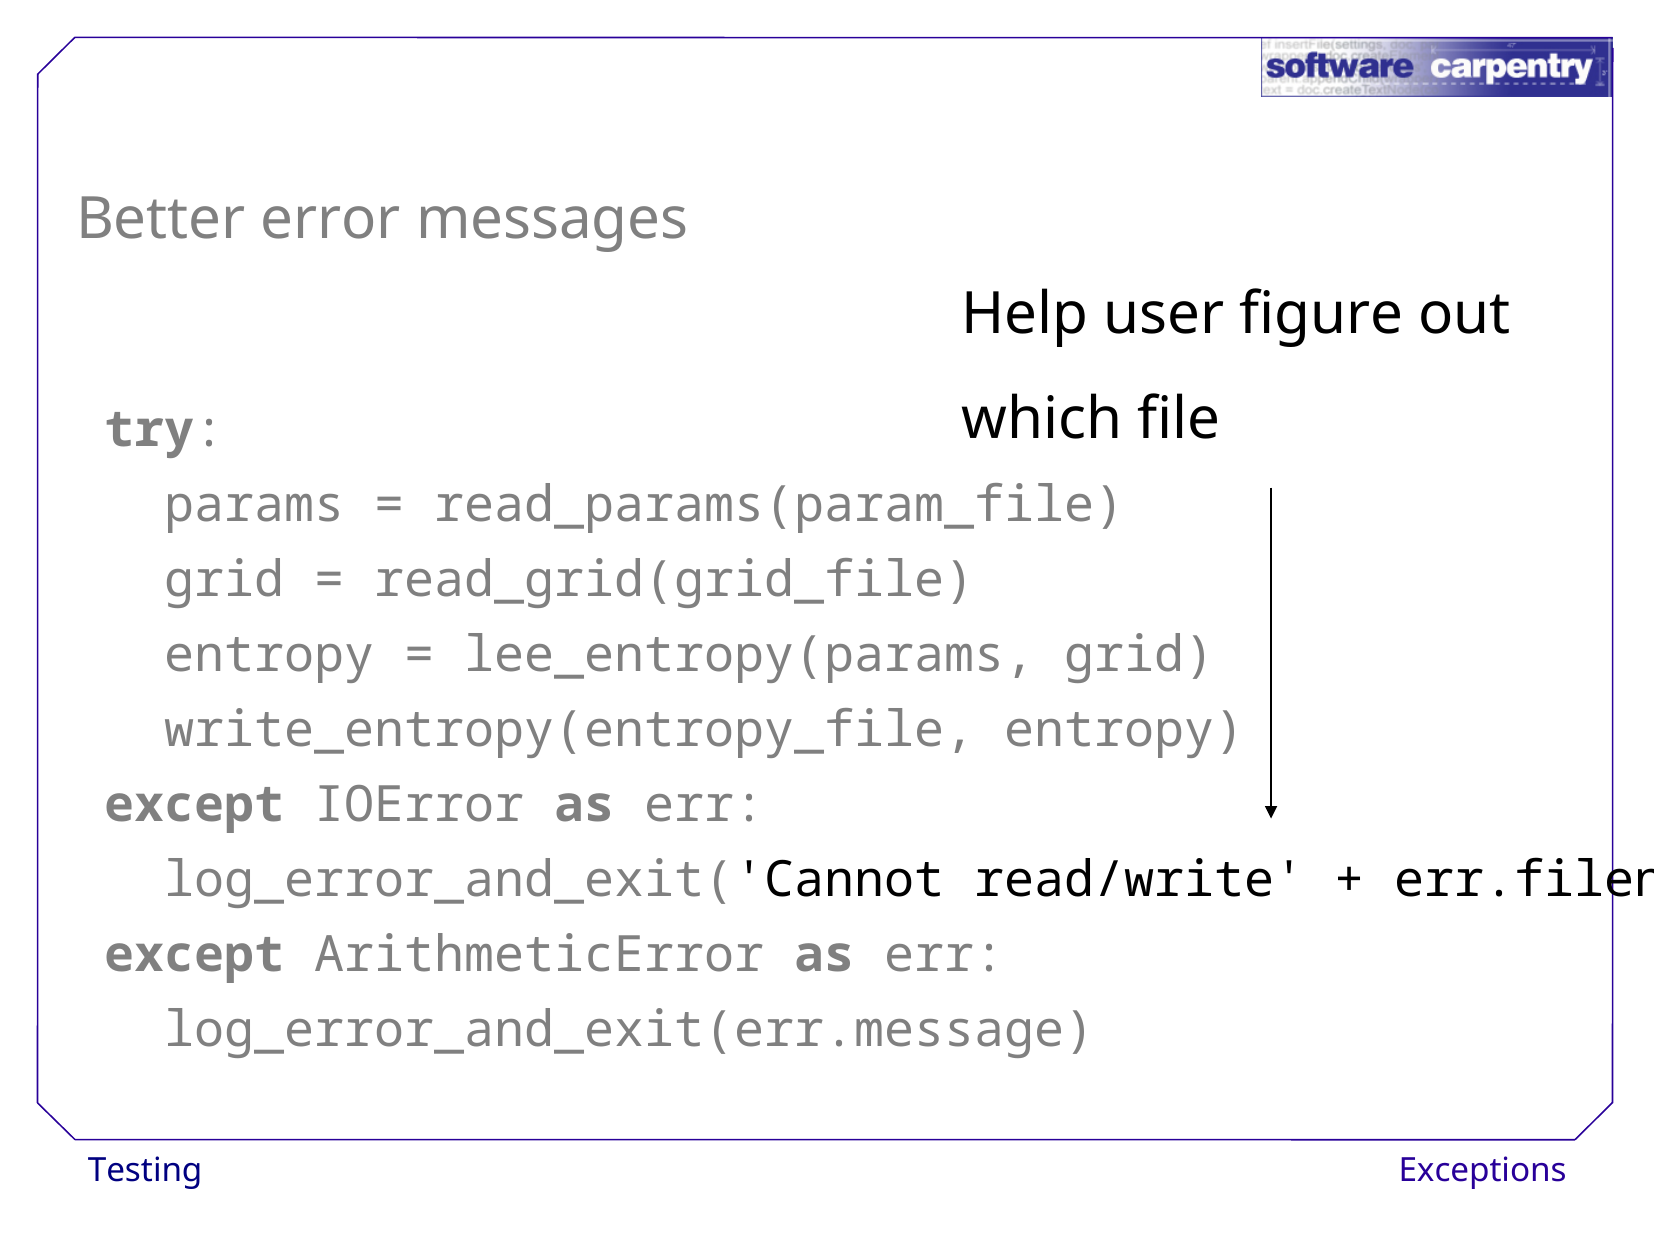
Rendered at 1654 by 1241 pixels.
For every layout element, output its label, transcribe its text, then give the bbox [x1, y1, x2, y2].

text_box Help user figure out which file [946, 232, 1654, 458]
text_box try: params = read_params(param_file) grid = read_grid(grid_file) entropy = lee_entropy(params, grid) write_entropy(entropy_file, entropy) except IOError as err: log_error_and_exit('Cannot read/write' + err.filename) except ArithmeticError as err: log_error_and_exit(err.message) [89, 374, 1512, 1093]
text_box Better error messages [61, 138, 854, 259]
picture [1261, 39, 1613, 97]
